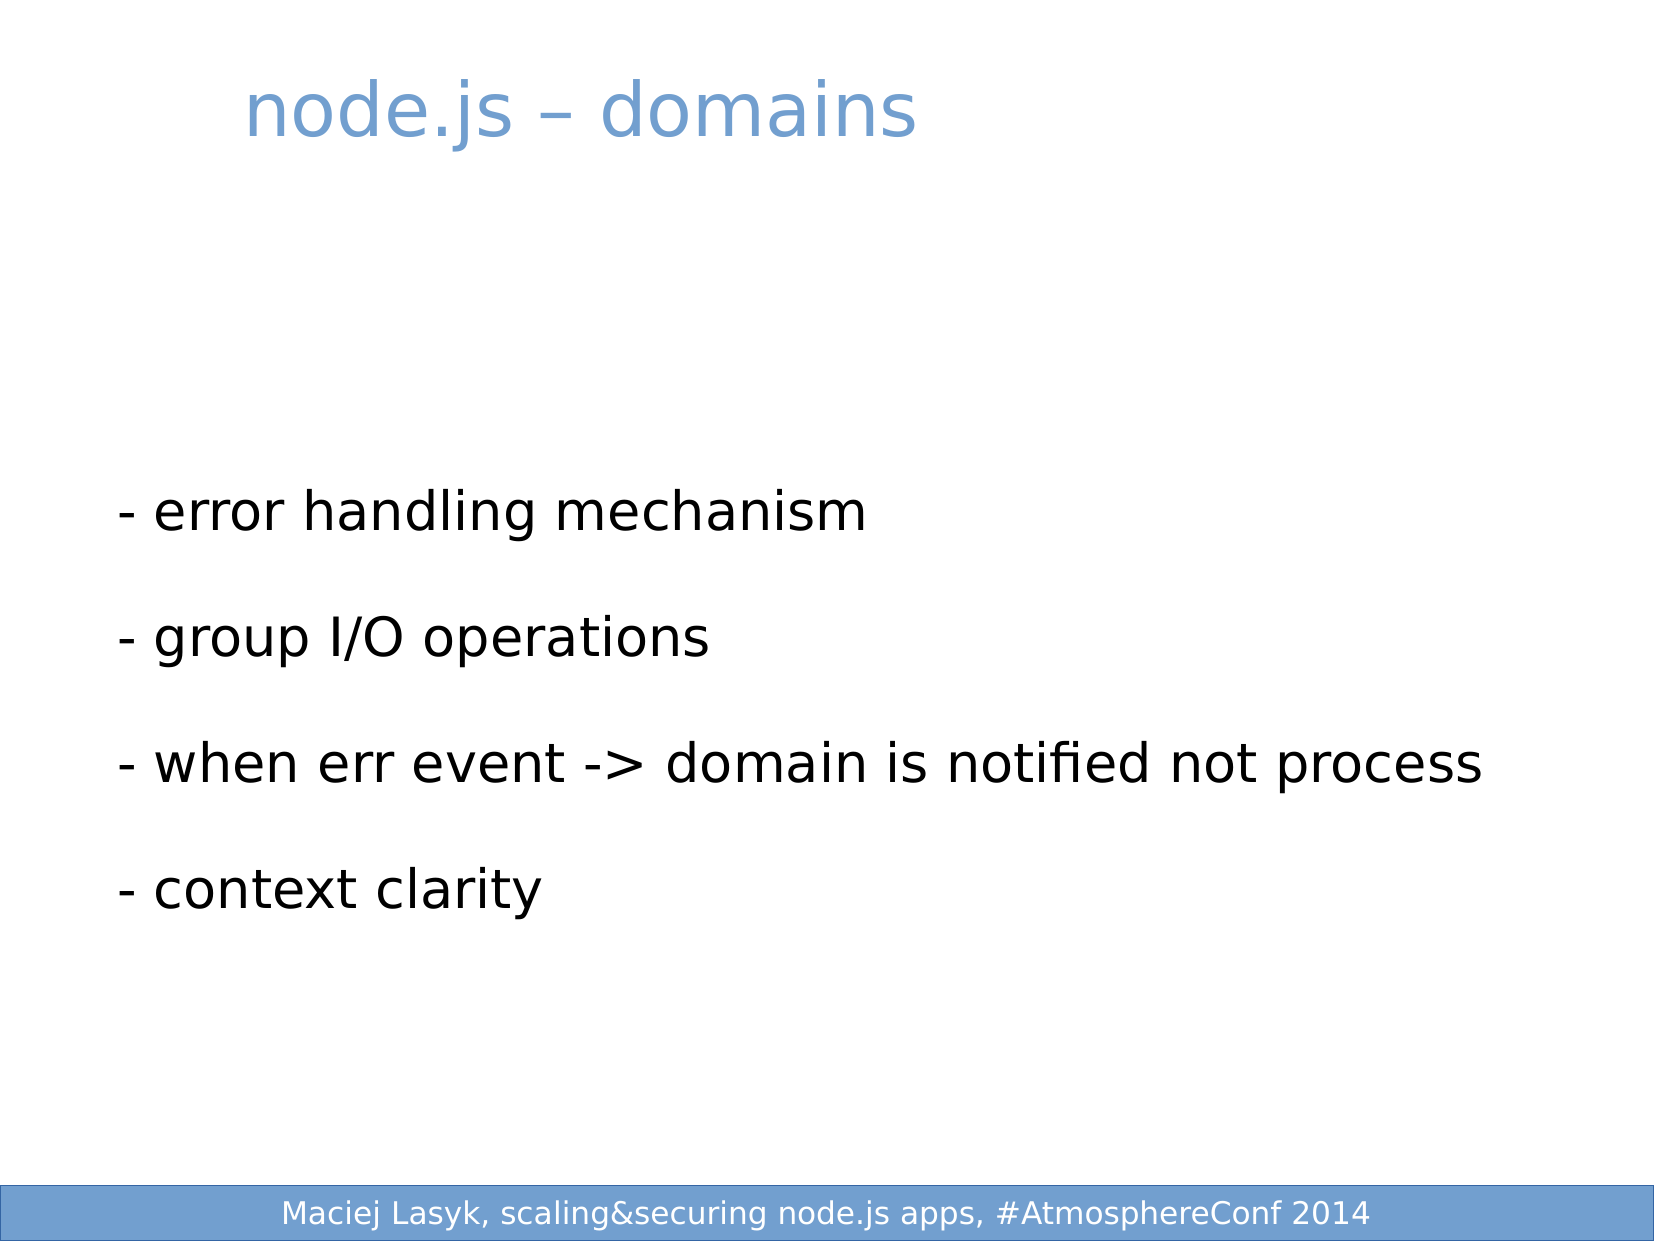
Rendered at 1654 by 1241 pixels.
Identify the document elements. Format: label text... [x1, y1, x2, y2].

text_box Maciej Lasyk, scaling&securing node.js apps, #AtmosphereConf 2014 [266, 1188, 1388, 1240]
text_box node.js – domains [228, 60, 934, 163]
text_box [0, 1185, 1654, 1241]
text_box - error handling mechanism - group I/O operations - when err event -> domain is notified not process - context clarity [102, 409, 1501, 866]
